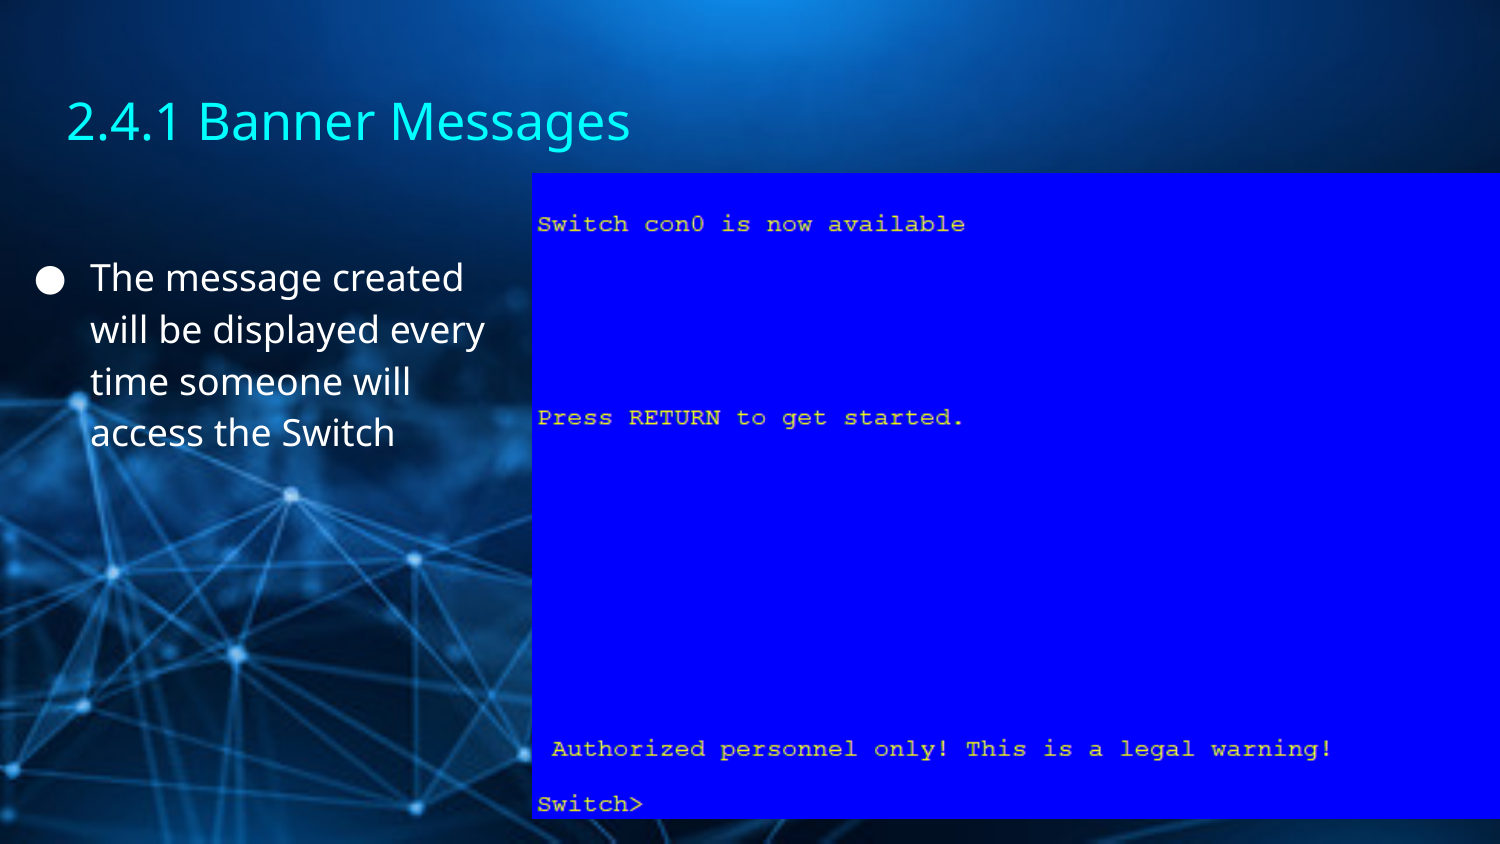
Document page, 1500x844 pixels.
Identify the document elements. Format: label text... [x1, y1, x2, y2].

text_box 2.4.1 Banner Messages [51, 72, 1250, 166]
text_box The message created will be displayed every time someone will access the Switch [0, 232, 503, 470]
picture [0, 0, 1500, 844]
